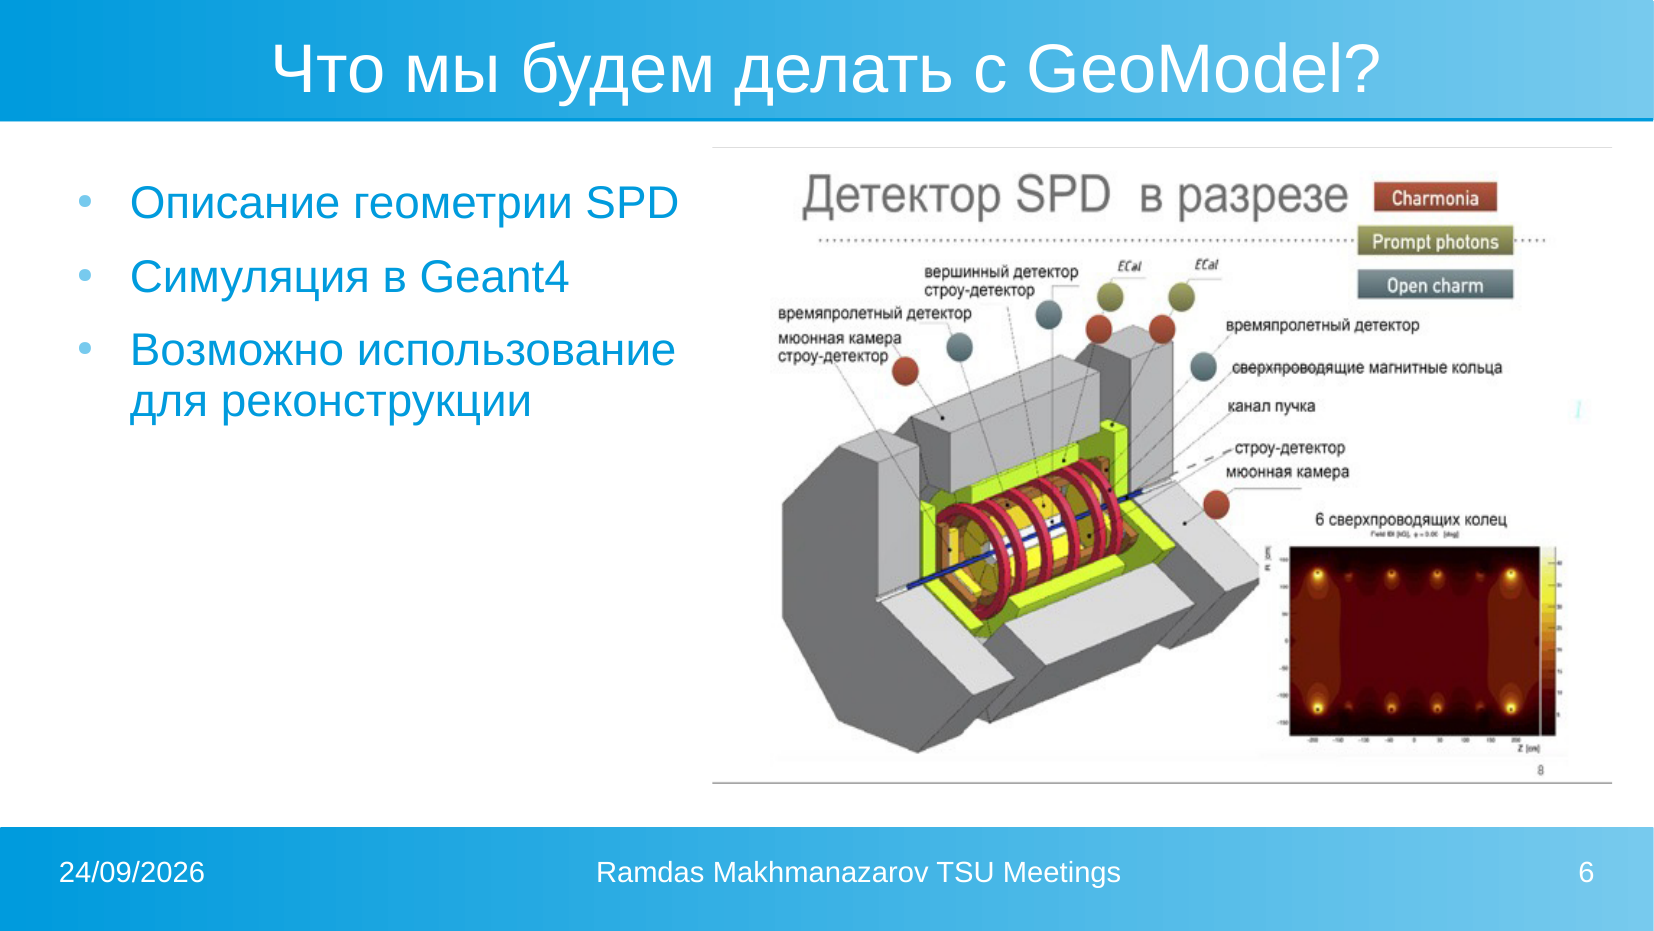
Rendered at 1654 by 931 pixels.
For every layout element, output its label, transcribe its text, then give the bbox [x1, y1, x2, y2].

picture [712, 147, 1613, 784]
title Что мы будем делать с GeoModel? [59, 29, 1595, 108]
list Описание геометрии SPD Симуляция в Geant4 Возможно использование для реконструкции [59, 177, 1595, 768]
